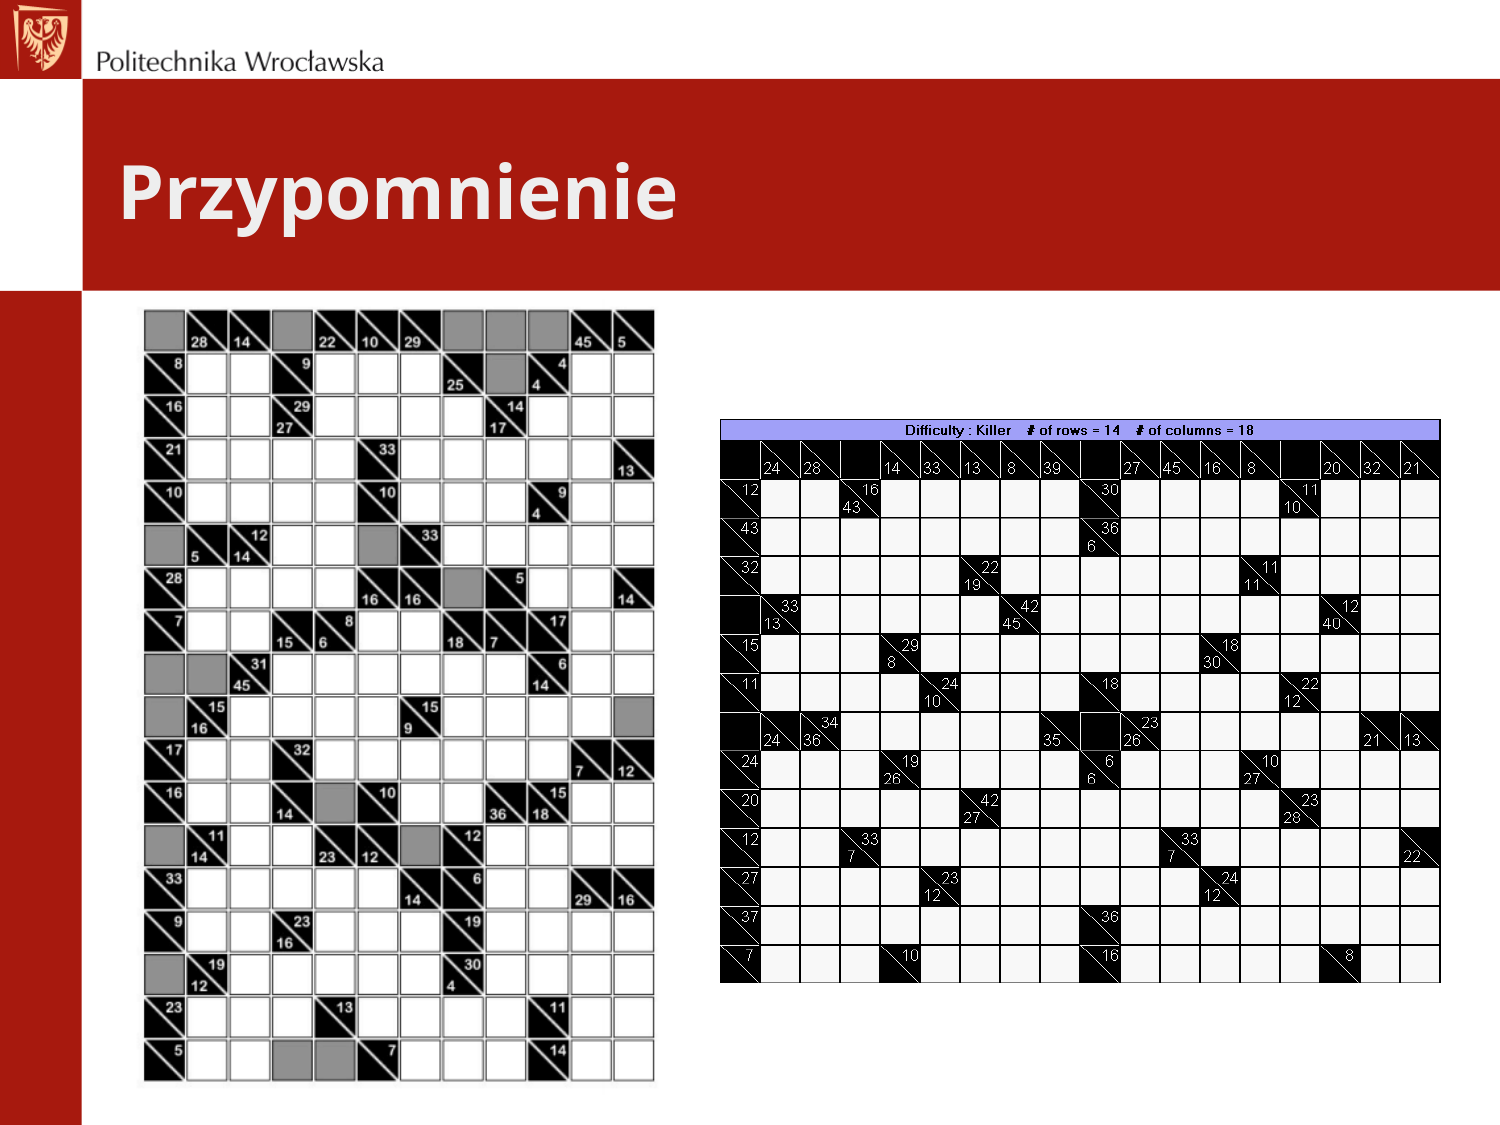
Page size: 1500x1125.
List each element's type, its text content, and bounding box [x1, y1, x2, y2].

picture [720, 419, 1441, 983]
text_box Przypomnienie [103, 104, 1485, 275]
picture [135, 299, 661, 1096]
picture [0, 0, 384, 79]
